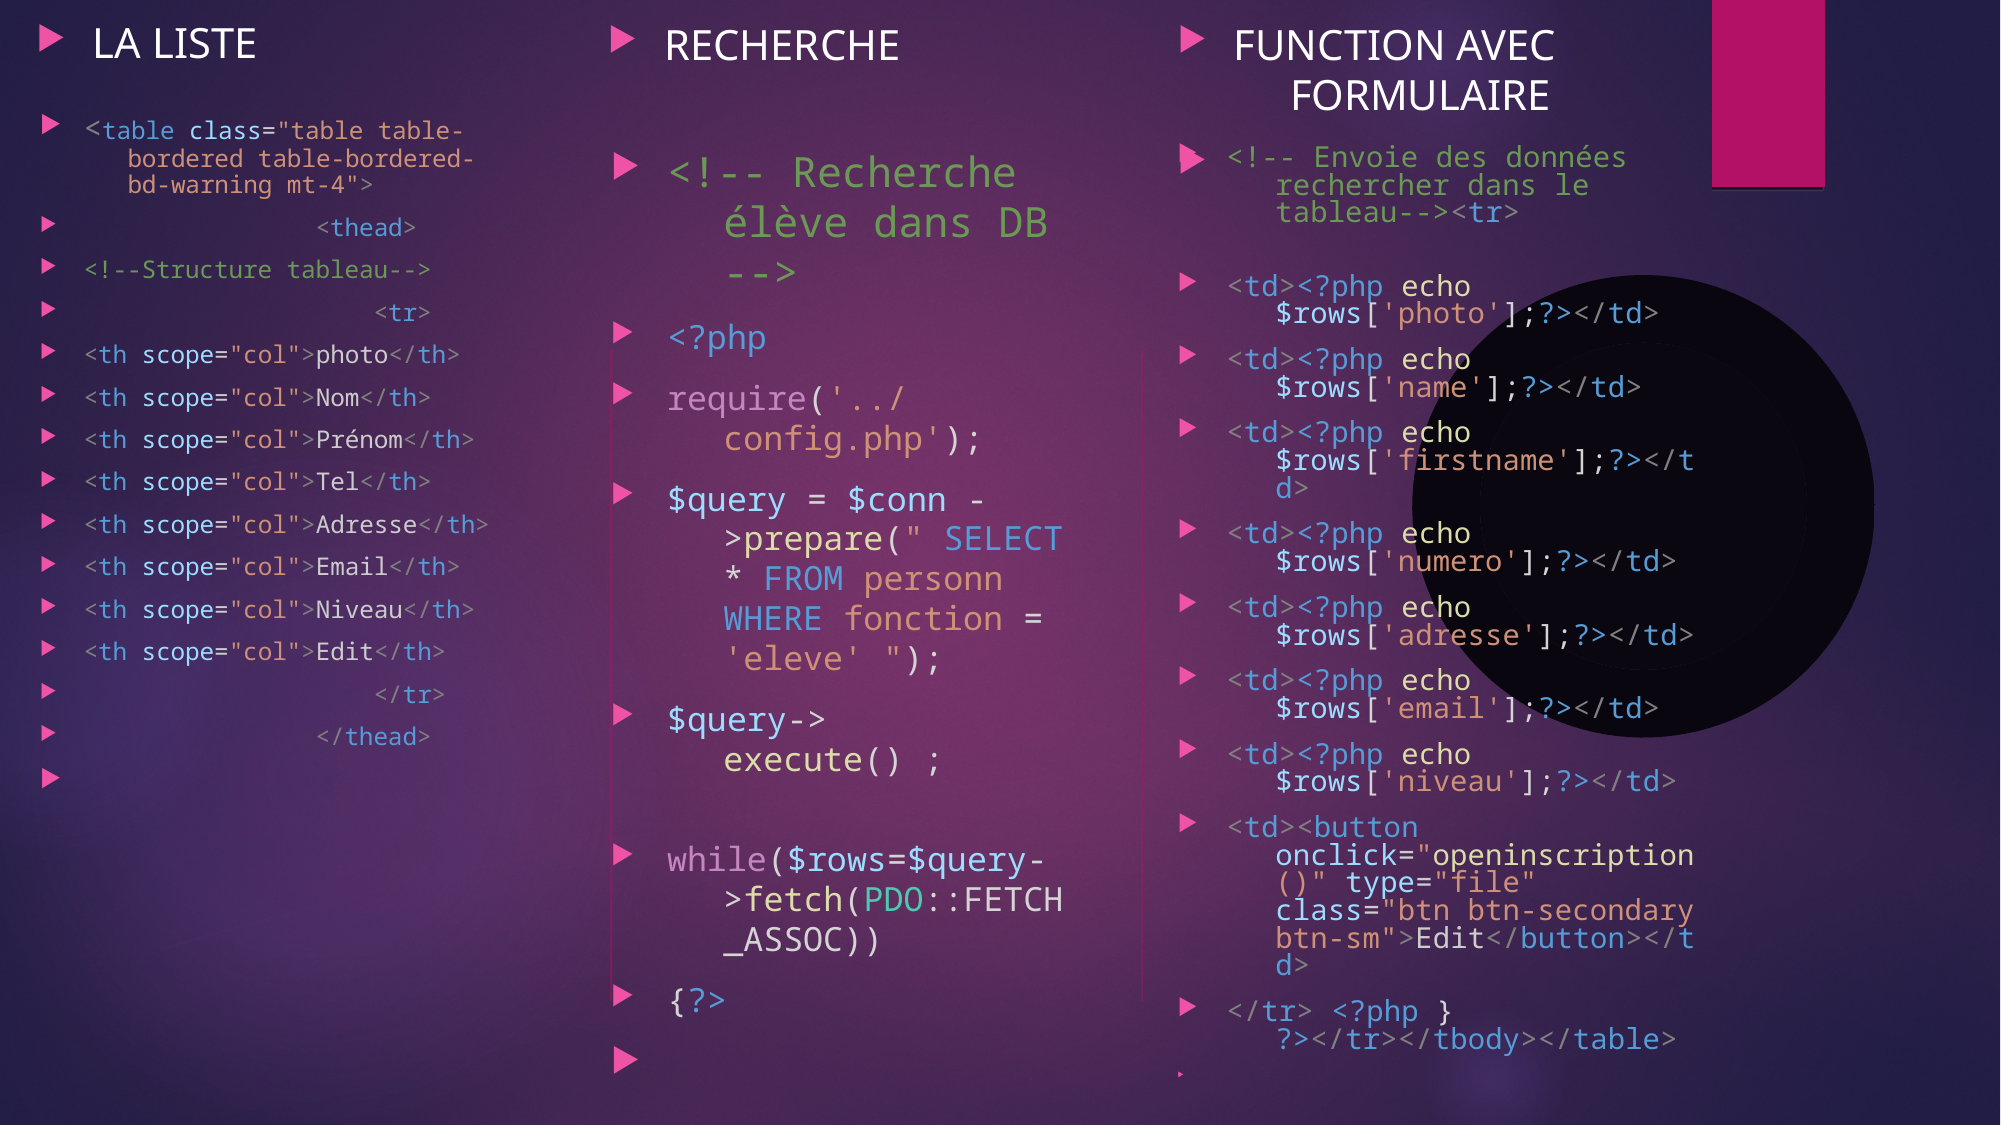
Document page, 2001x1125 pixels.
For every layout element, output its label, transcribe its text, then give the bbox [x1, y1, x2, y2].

list <table class="table table-bordered table-bordered-bd-warning mt-4"> <thead> <!--Structure tableau--> <tr> <th scope="col">photo</th> <th scope="col">Nom</th> <th scope="col">Prénom</th> <th scope="col">Tel</th> <th scope="col">Adresse</th> <th scope="col">Email</th> <th scope="col">Niveau</th> <th scope="col">Edit</th> </tr> </thead> [24, 105, 505, 1075]
list <!-- Recherche élève dans DB --> <?php require('../config.php'); $query = $conn ->prepare(" SELECT * FROM personn WHERE fonction = 'eleve' "); $query-> execute() ; while($rows=$query->fetch(PDO::FETCH_ASSOC)) {?> [595, 137, 1080, 1075]
list <!-- Envoie des données rechercher dans le tableau--><tr> <td><?php echo $rows['photo'];?></td> <td><?php echo $rows['name'];?></td> <td><?php echo $rows['firstname'];?></td> <td><?php echo $rows['numero'];?></td> <td><?php echo $rows['adresse'];?></td> <td><?php echo $rows['email'];?></td> <td><?php echo $rows['niveau'];?></td> <td><button onclick="openinscription()" type="file" class="btn btn-secondary btn-sm">Edit</button></td> </tr> <?php } ?></tr></tbody></table> [1162, 137, 1713, 1107]
list LA LISTE [21, 9, 505, 105]
list RECHERCHE [592, 11, 1075, 138]
list FUNCTION AVEC FORMULAIRE [1162, 11, 1650, 137]
